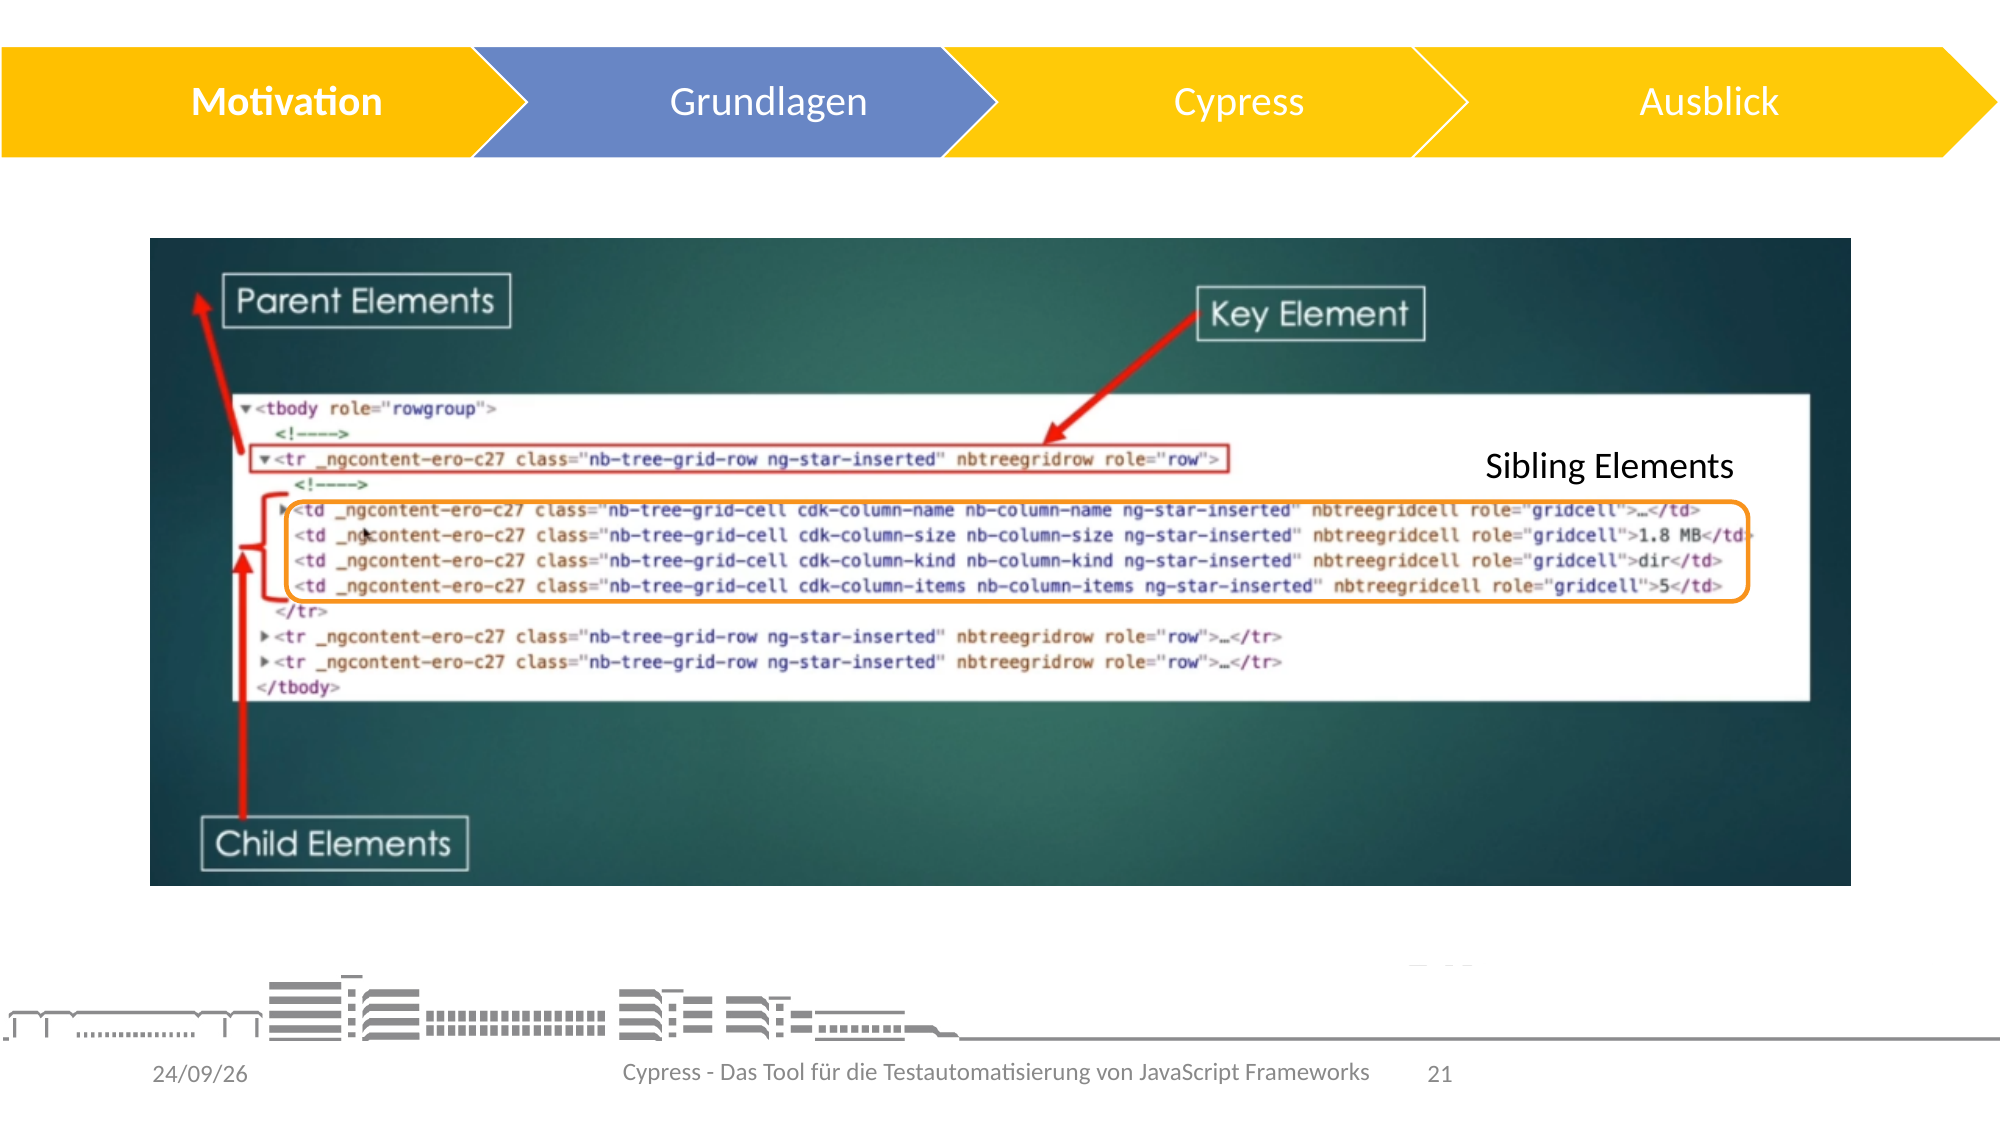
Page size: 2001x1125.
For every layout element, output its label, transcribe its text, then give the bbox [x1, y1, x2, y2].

text_box Motivation [0, 46, 526, 159]
text_box Cypress [941, 46, 1466, 159]
text_box Sibling Elements [1470, 433, 1753, 495]
text_box 21 [1412, 1042, 1863, 1103]
text_box Grundlagen [470, 46, 996, 159]
picture [0, 963, 2000, 1048]
text_box Ausblick [1411, 46, 2000, 159]
picture [150, 239, 1851, 886]
text_box 24/05/2022 [137, 1042, 588, 1103]
text_box Cypress - Das Tool für die Testautomatisierung von JavaScript Frameworks [588, 1042, 1412, 1103]
